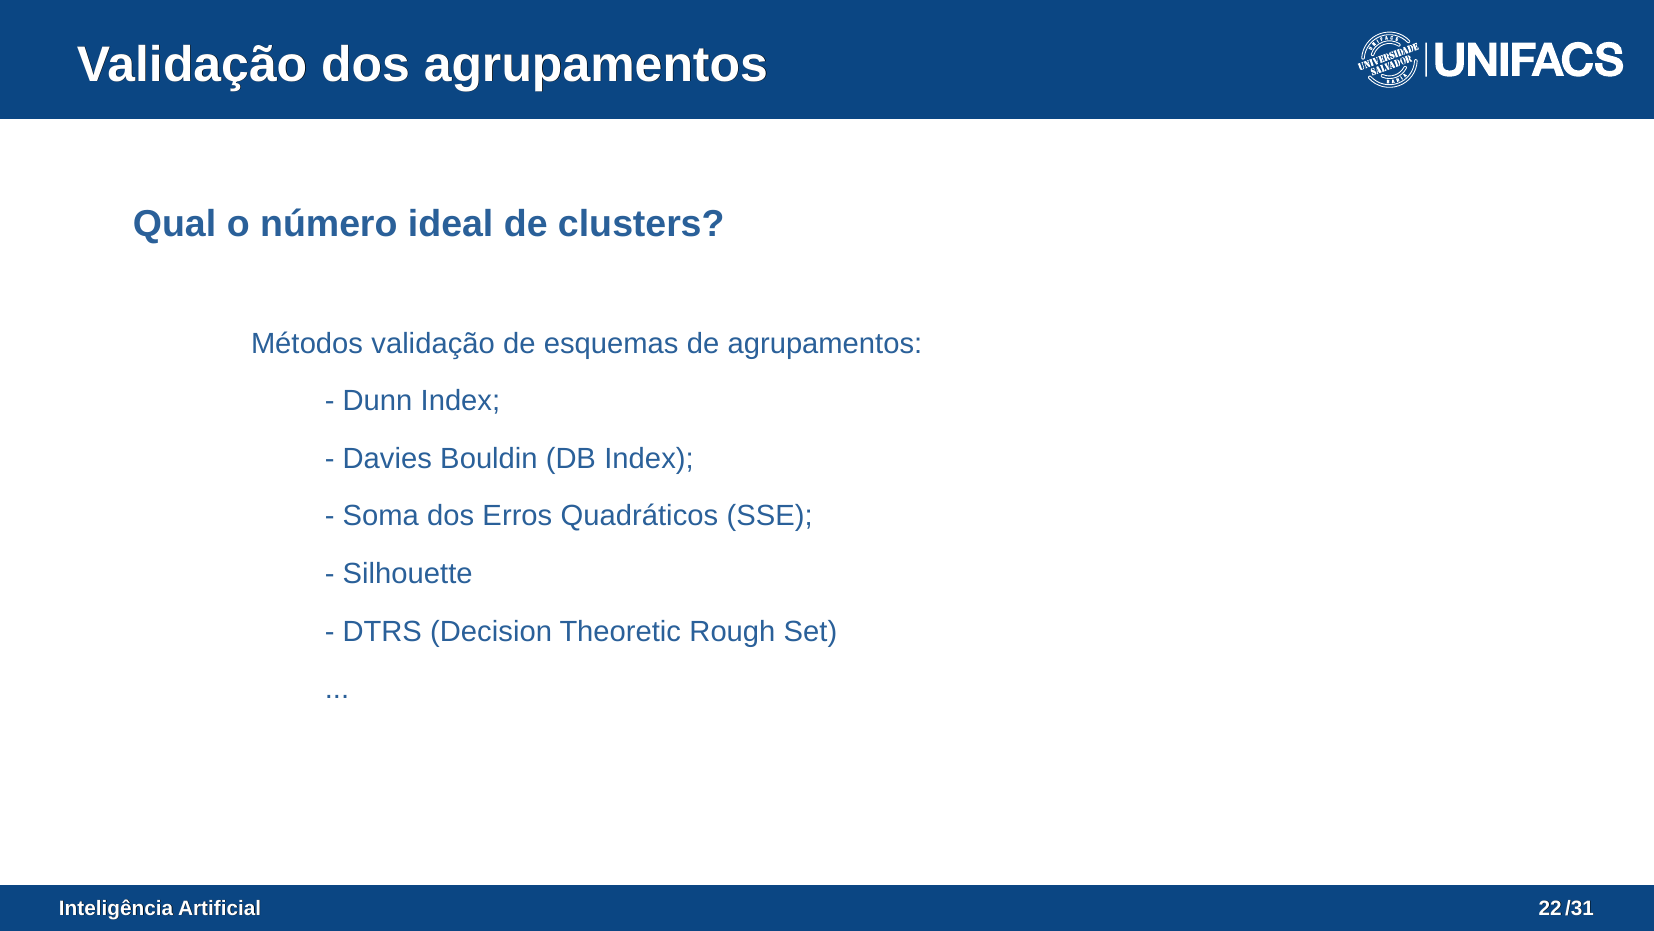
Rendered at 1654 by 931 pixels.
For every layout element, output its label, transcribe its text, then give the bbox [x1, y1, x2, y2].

text_box Validação dos agrupamentos [76, 7, 1241, 120]
text_box Qual o número ideal de clusters? Métodos validação de esquemas de agrupamentos: - Dunn Index; - Davies Bouldin (DB Index); - Soma dos Erros Quadráticos (SSE); - Silhouette - DTRS (Decision Theoretic Rough Set) ... [118, 194, 1536, 713]
